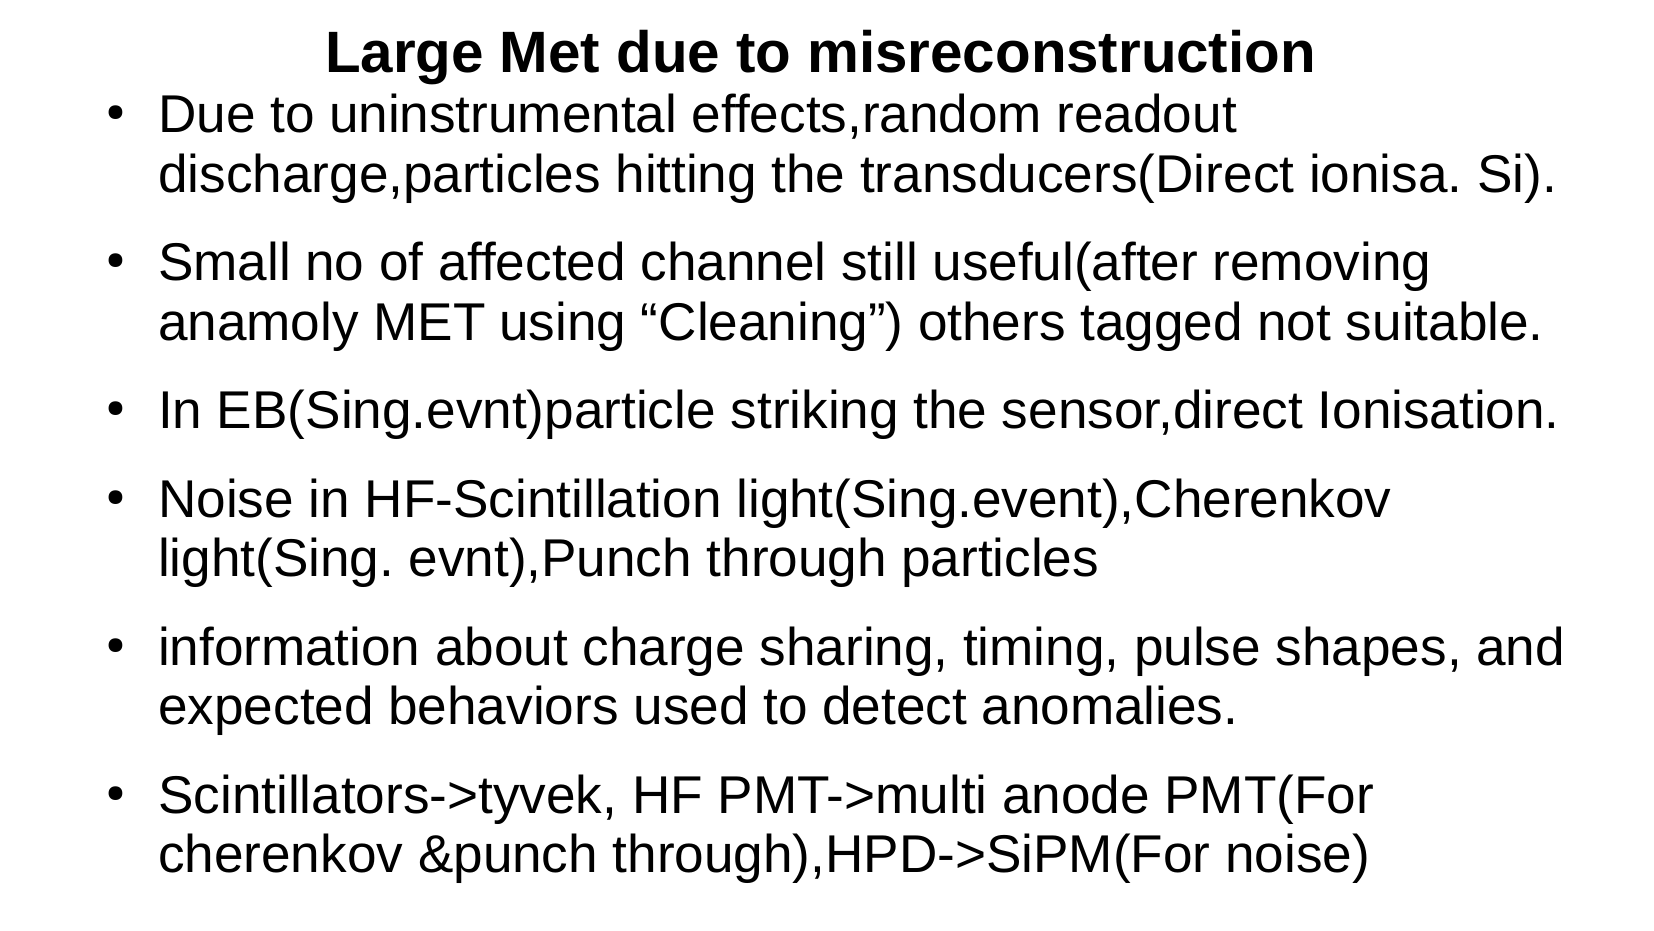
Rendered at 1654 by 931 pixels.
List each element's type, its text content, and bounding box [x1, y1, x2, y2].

title Large Met due to misreconstruction [76, 0, 1565, 130]
list Due to uninstrumental effects,random readout discharge,particles hitting the transducers(Direct ionisa. Si). Small no of affected channel still useful(after removing anamoly MET using “Cleaning”) others tagged not suitable. In EB(Sing.evnt)particle striking the sensor,direct Ionisation. Noise in HF-Scintillation light(Sing.event),Cherenkov light(Sing. evnt),Punch through particles information about charge sharing, timing, pulse shapes, and expected behaviors used to detect anomalies. Scintillators->tyvek, HF PMT->multi anode PMT(For cherenkov &punch through),HPD->SiPM(For noise) [88, 84, 1595, 890]
